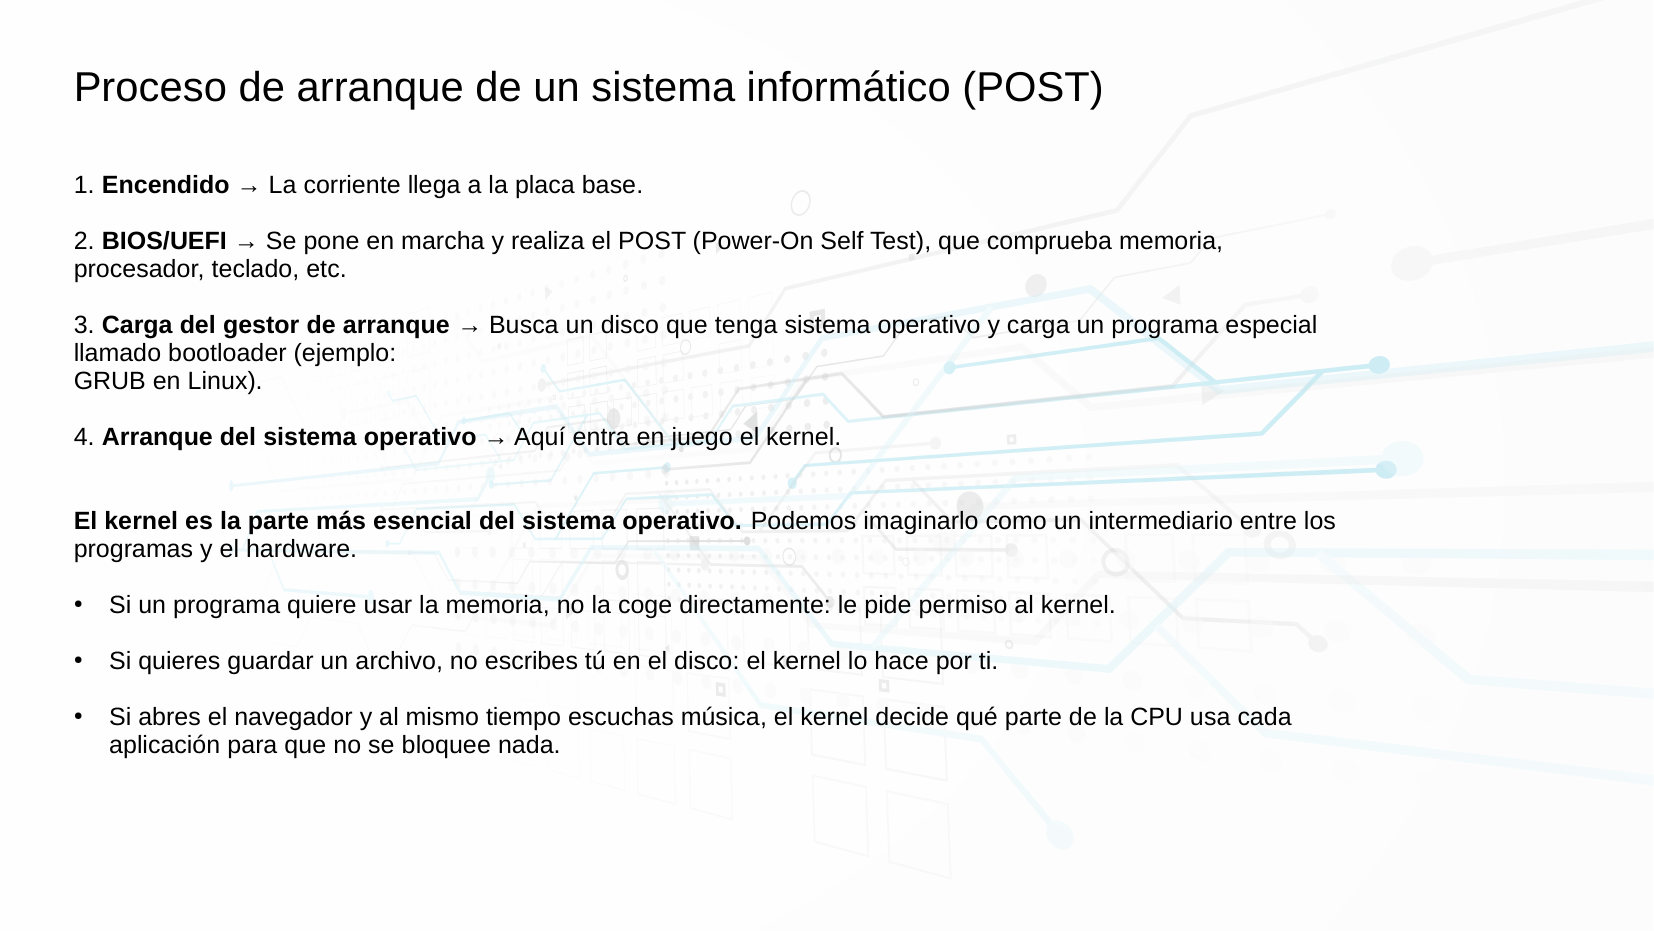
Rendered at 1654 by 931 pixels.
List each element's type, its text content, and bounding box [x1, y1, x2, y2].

text_box Proceso de arranque de un sistema informático (POST) [59, 56, 1119, 119]
text_box 1. Encendido → La corriente llega a la placa base. 2. BIOS/UEFI → Se pone en marcha y realiza el POST (Power-On Self Test), que comprueba memoria, procesador, teclado, etc. 3. Carga del gestor de arranque → Busca un disco que tenga sistema operativo y carga un programa especial llamado bootloader (ejemplo: GRUB en Linux). 4. Arranque del sistema operativo → Aquí entra en juego el kernel. El kernel es la parte más esencial del sistema operativo. Podemos imaginarlo como un intermediario entre los programas y el hardware. Si un programa quiere usar la memoria, no la coge directamente: le pide permiso al kernel. Si quieres guardar un archivo, no escribes tú en el disco: el kernel lo hace por ti. Si abres el navegador y al mismo tiempo escuchas música, el kernel decide qué parte de la CPU usa cada aplicación para que no se bloquee nada. [59, 163, 1359, 767]
